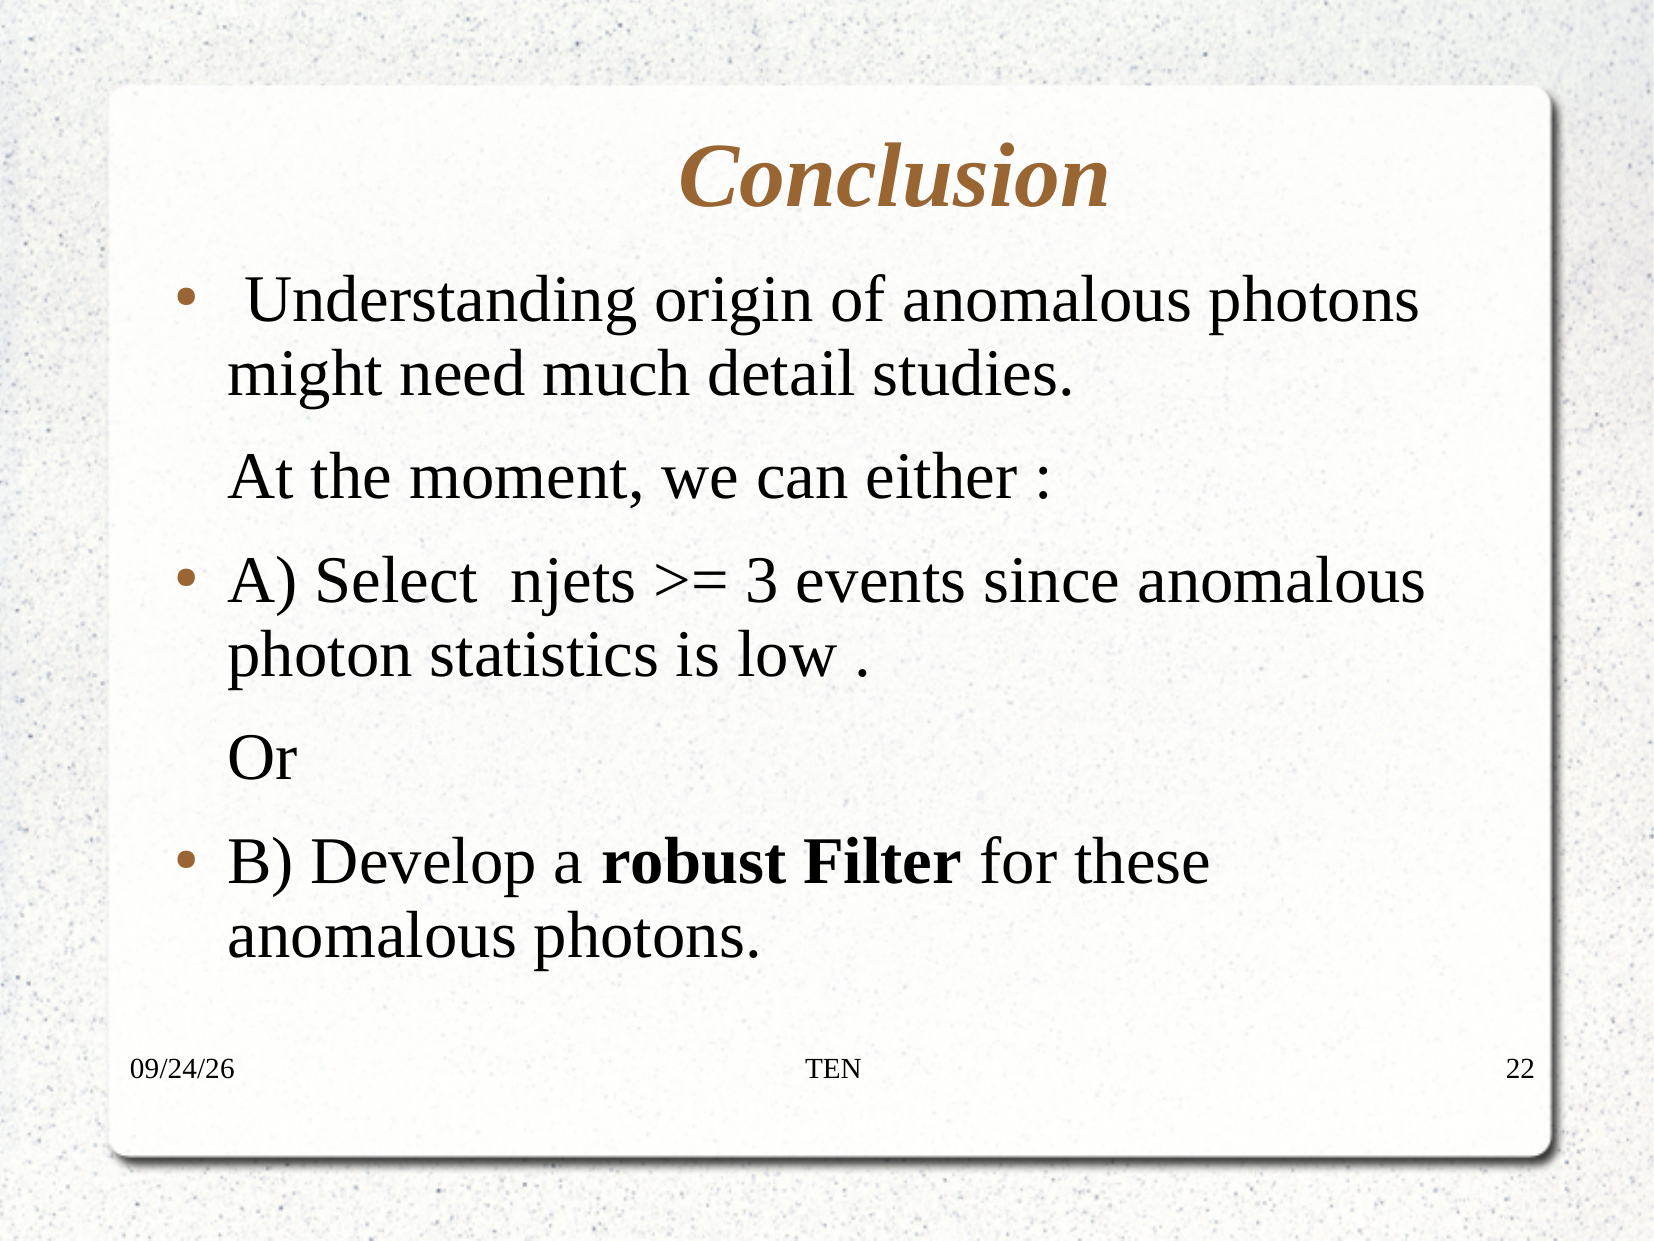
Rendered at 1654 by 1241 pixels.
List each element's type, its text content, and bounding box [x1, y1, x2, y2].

list Understanding origin of anomalous photons might need much detail studies. At the moment, we can either : A) Select njets >= 3 events since anomalous photon statistics is low . Or B) Develop a robust Filter for these anomalous photons. [156, 261, 1516, 1081]
picture [0, 0, 1654, 1241]
title Conclusion [255, 96, 1536, 256]
